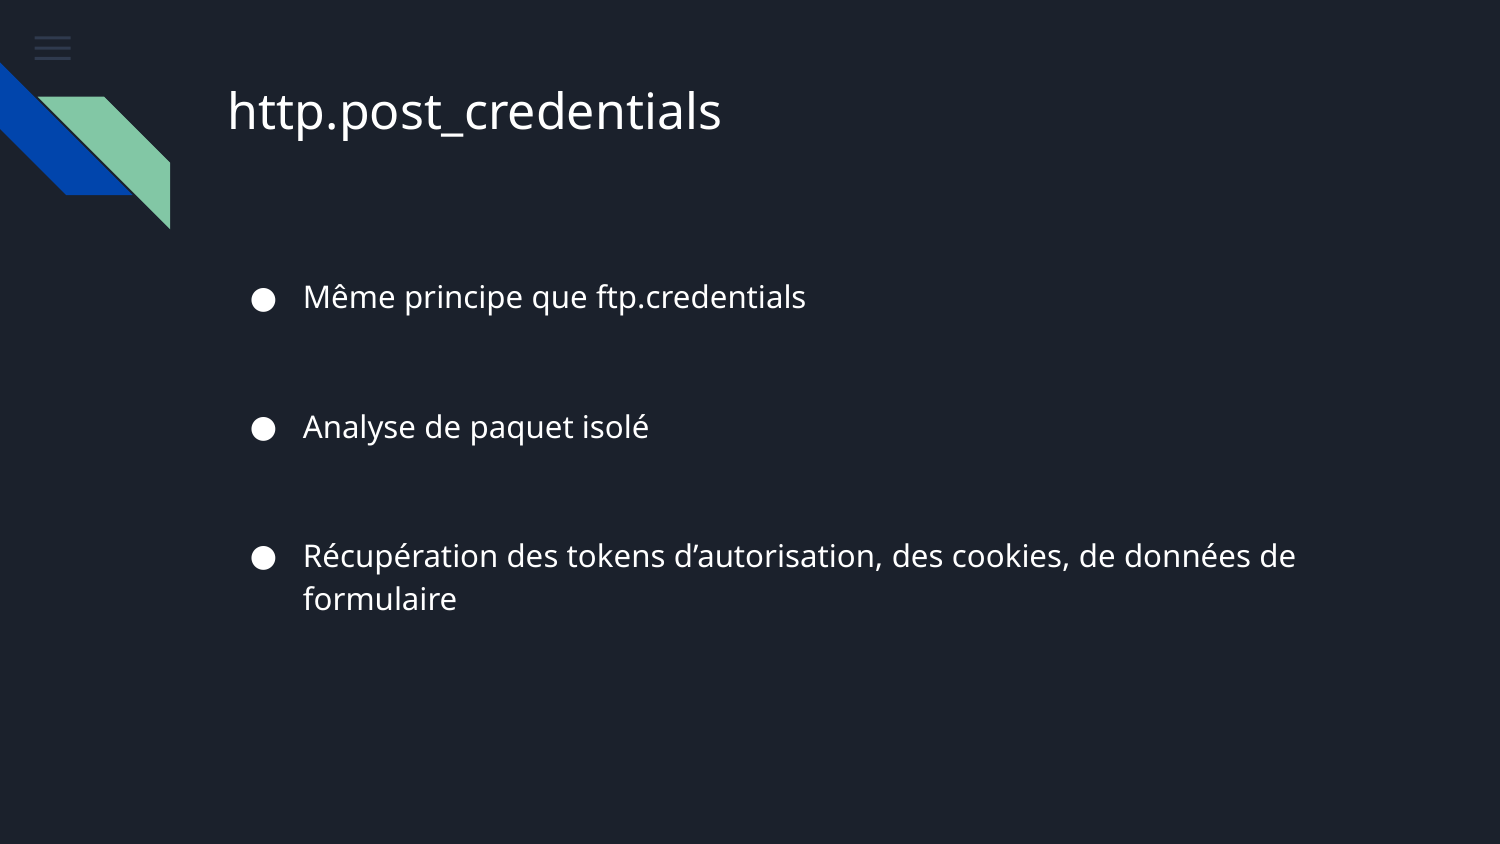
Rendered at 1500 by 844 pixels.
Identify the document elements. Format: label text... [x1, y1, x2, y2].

list Même principe que ftp.credentials Analyse de paquet isolé Récupération des tokens d’autorisation, des cookies, de données de formulaire [212, 257, 1368, 735]
title http.post_credentials [212, 64, 1368, 215]
